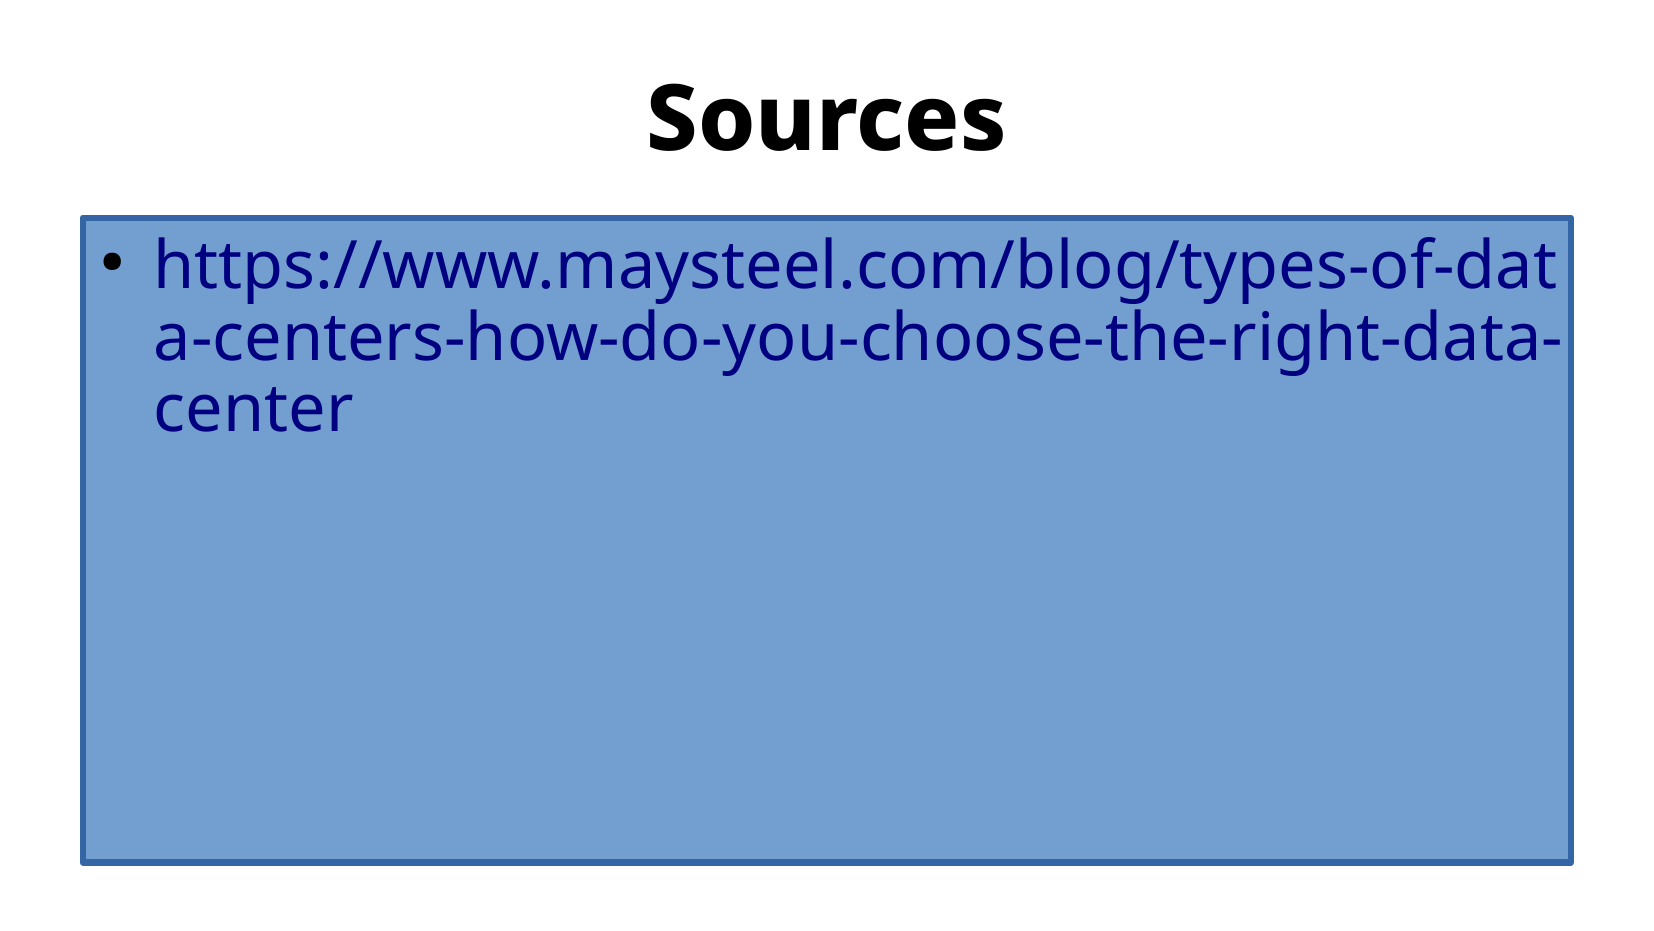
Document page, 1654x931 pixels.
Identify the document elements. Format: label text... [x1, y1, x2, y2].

title Sources [82, 37, 1571, 193]
list https://www.maysteel.com/blog/types-of-data-centers-how-do-you-choose-the-right-data-center [82, 217, 1571, 863]
